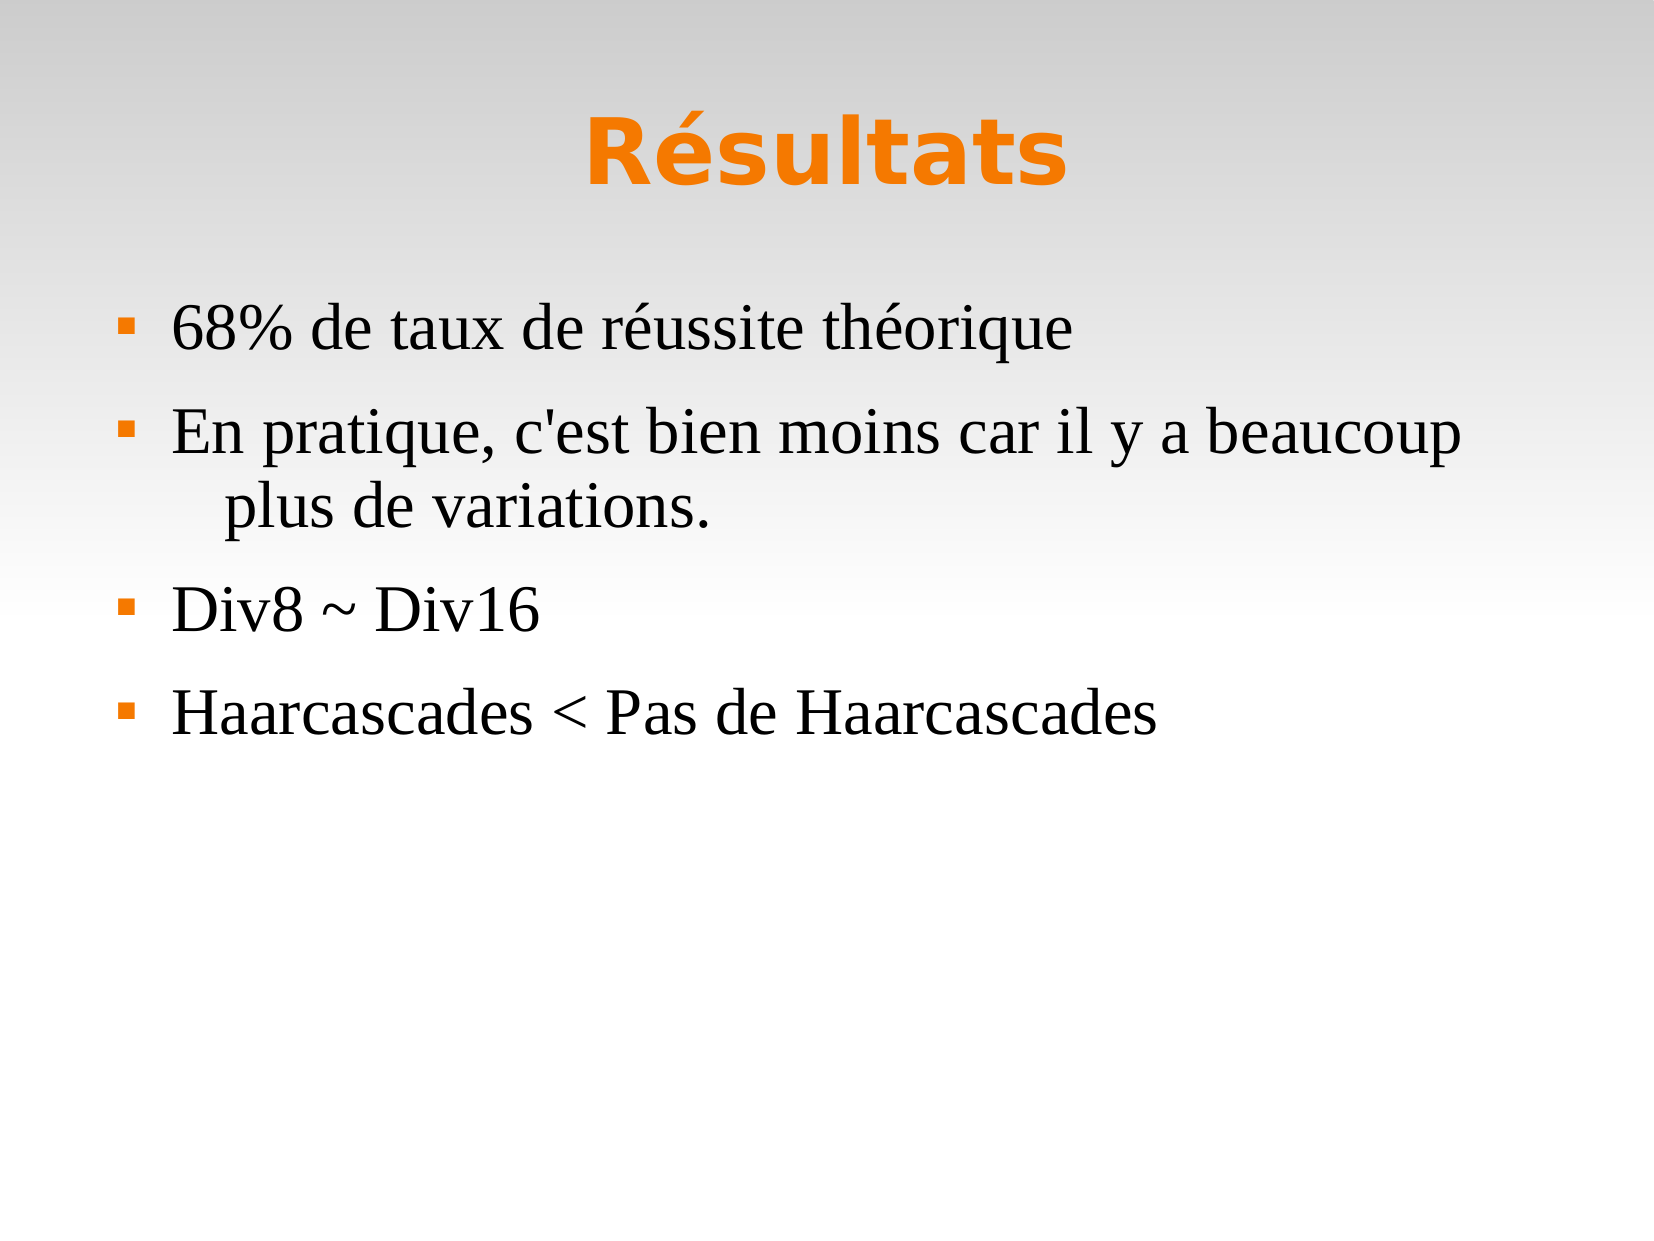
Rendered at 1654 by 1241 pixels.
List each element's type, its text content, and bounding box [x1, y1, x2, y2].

list 68% de taux de réussite théorique En pratique, c'est bien moins car il y a beaucoup plus de variations. Div8 ~ Div16 Haarcascades < Pas de Haarcascades [82, 290, 1571, 1094]
title Résultats [82, 56, 1571, 250]
